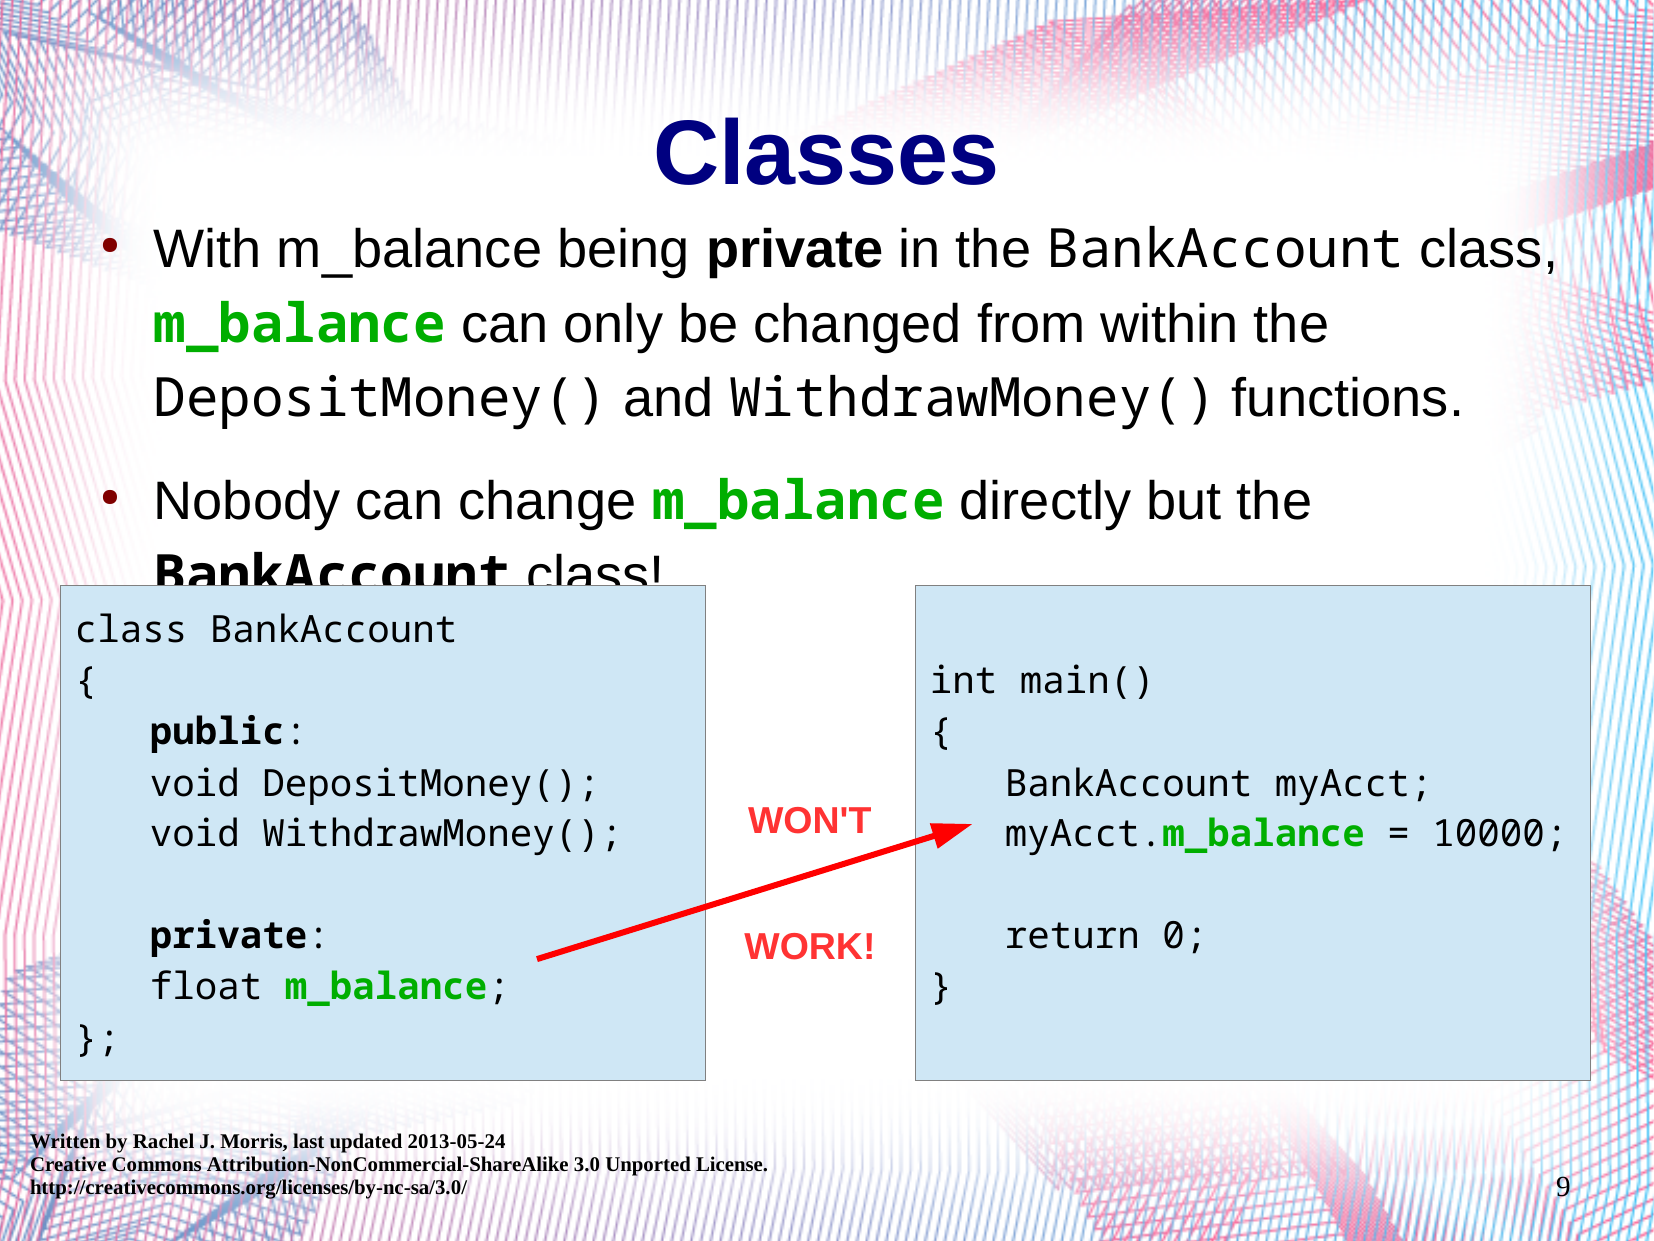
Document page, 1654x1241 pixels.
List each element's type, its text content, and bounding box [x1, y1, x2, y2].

text_box class BankAccount { public: void DepositMoney(); void WithdrawMoney(); private: float m_balance; }; [60, 585, 706, 1081]
text_box WON'T WORK! [720, 791, 901, 975]
text_box int main() { BankAccount myAcct; myAcct.m_balance = 10000; return 0; } [915, 585, 1591, 1081]
list With m_balance being private in the BankAccount class, m_balance can only be changed from within the DepositMoney() and WithdrawMoney() functions. Nobody can change m_balance directly but the BankAccount class! [82, 210, 1571, 569]
title Classes [82, 49, 1571, 210]
picture [0, 0, 1654, 1241]
